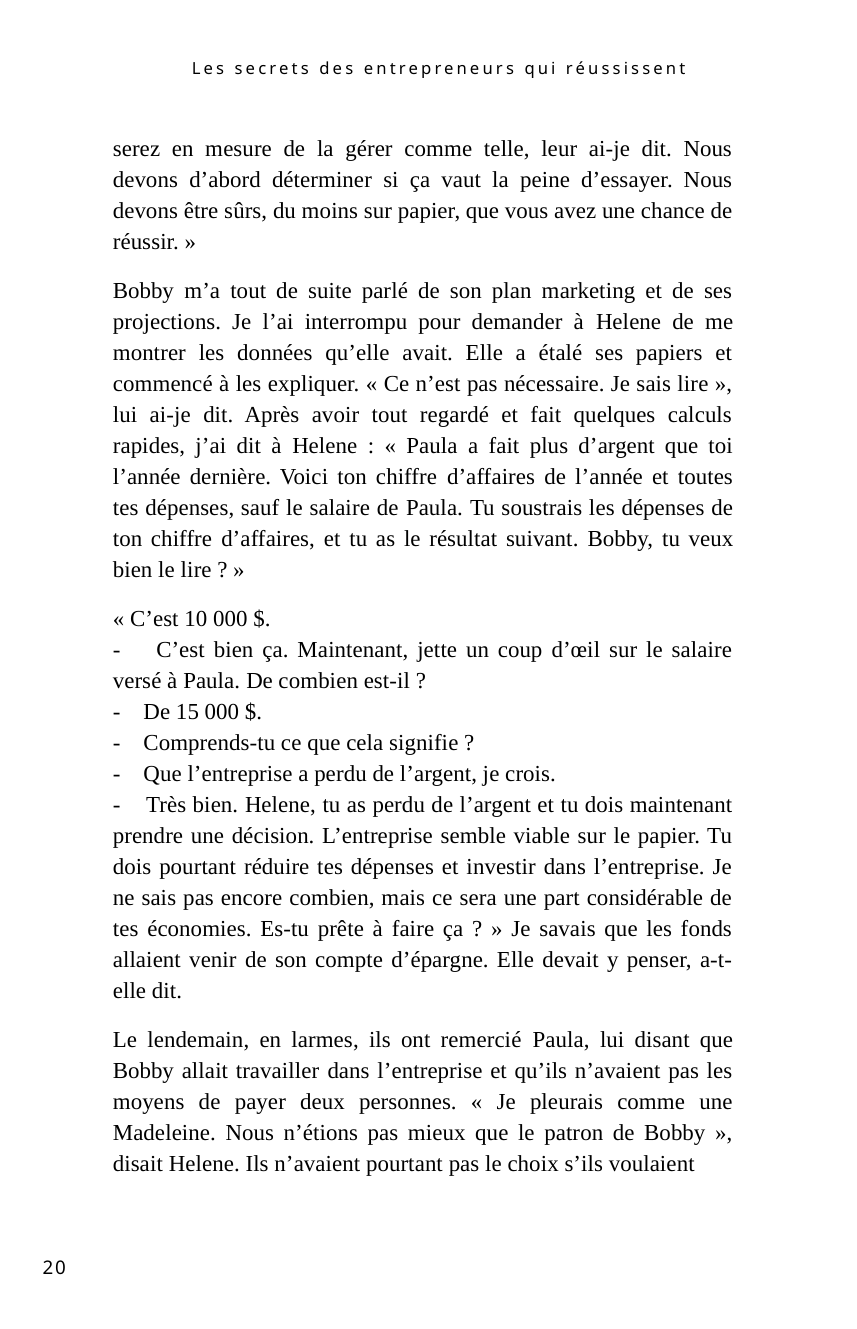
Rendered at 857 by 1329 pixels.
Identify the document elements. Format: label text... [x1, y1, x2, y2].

text_box Les secrets des entrepreneurs qui réussissent [192, 57, 654, 84]
text_box serez en mesure de la gérer comme telle, leur ai-je dit. Nous devons d’abord déterminer si ça vaut la peine d’essayer. Nous devons être sûrs, du moins sur papier, que vous avez une chance de réussir. » Bobby m’a tout de suite parlé de son plan marketing et de ses projections. Je l’ai interrompu pour demander à Helene de me montrer les données qu’elle avait. Elle a étalé ses papiers et commencé à les expliquer. « Ce n’est pas nécessaire. Je sais lire », lui ai-je dit. Après avoir tout regardé et fait quelques calculs rapides, j’ai dit à Helene : « Paula a fait plus d’argent que toi l’année dernière. Voici ton chiffre d’affaires de l’année et toutes tes dépenses, sauf le salaire de Paula. Tu soustrais les dépenses de ton chiffre d’affaires, et tu as le résultat suivant. Bobby, tu veux bien le lire ? » « C’est 10 000 $. - C’est bien ça. Maintenant, jette un coup d’œil sur le salaire versé à Paula. De combien est-il ? - De 15 000 $. - Comprends-tu ce que cela signifie ? - Que l’entreprise a perdu de l’argent, je crois. - Très bien. Helene, tu as perdu de l’argent et tu dois maintenant prendre une décision. L’entreprise semble viable sur le papier. Tu dois pourtant réduire tes dépenses et investir dans l’entreprise. Je ne sais pas encore combien, mais ce sera une part considérable de tes économies. Es-tu prête à faire ça ? » Je savais que les fonds allaient venir de son compte d’épargne. Elle devait y penser, a-t-elle dit. Le lendemain, en larmes, ils ont remercié Paula, lui disant que Bobby allait travailler dans l’entreprise et qu’ils n’avaient pas les moyens de payer deux personnes. « Je pleurais comme une Madeleine. Nous n’étions pas mieux que le patron de Bobby », disait Helene. Ils n’avaient pourtant pas le choix s’ils voulaient [113, 130, 733, 1220]
text_box 20 [42, 1256, 76, 1277]
